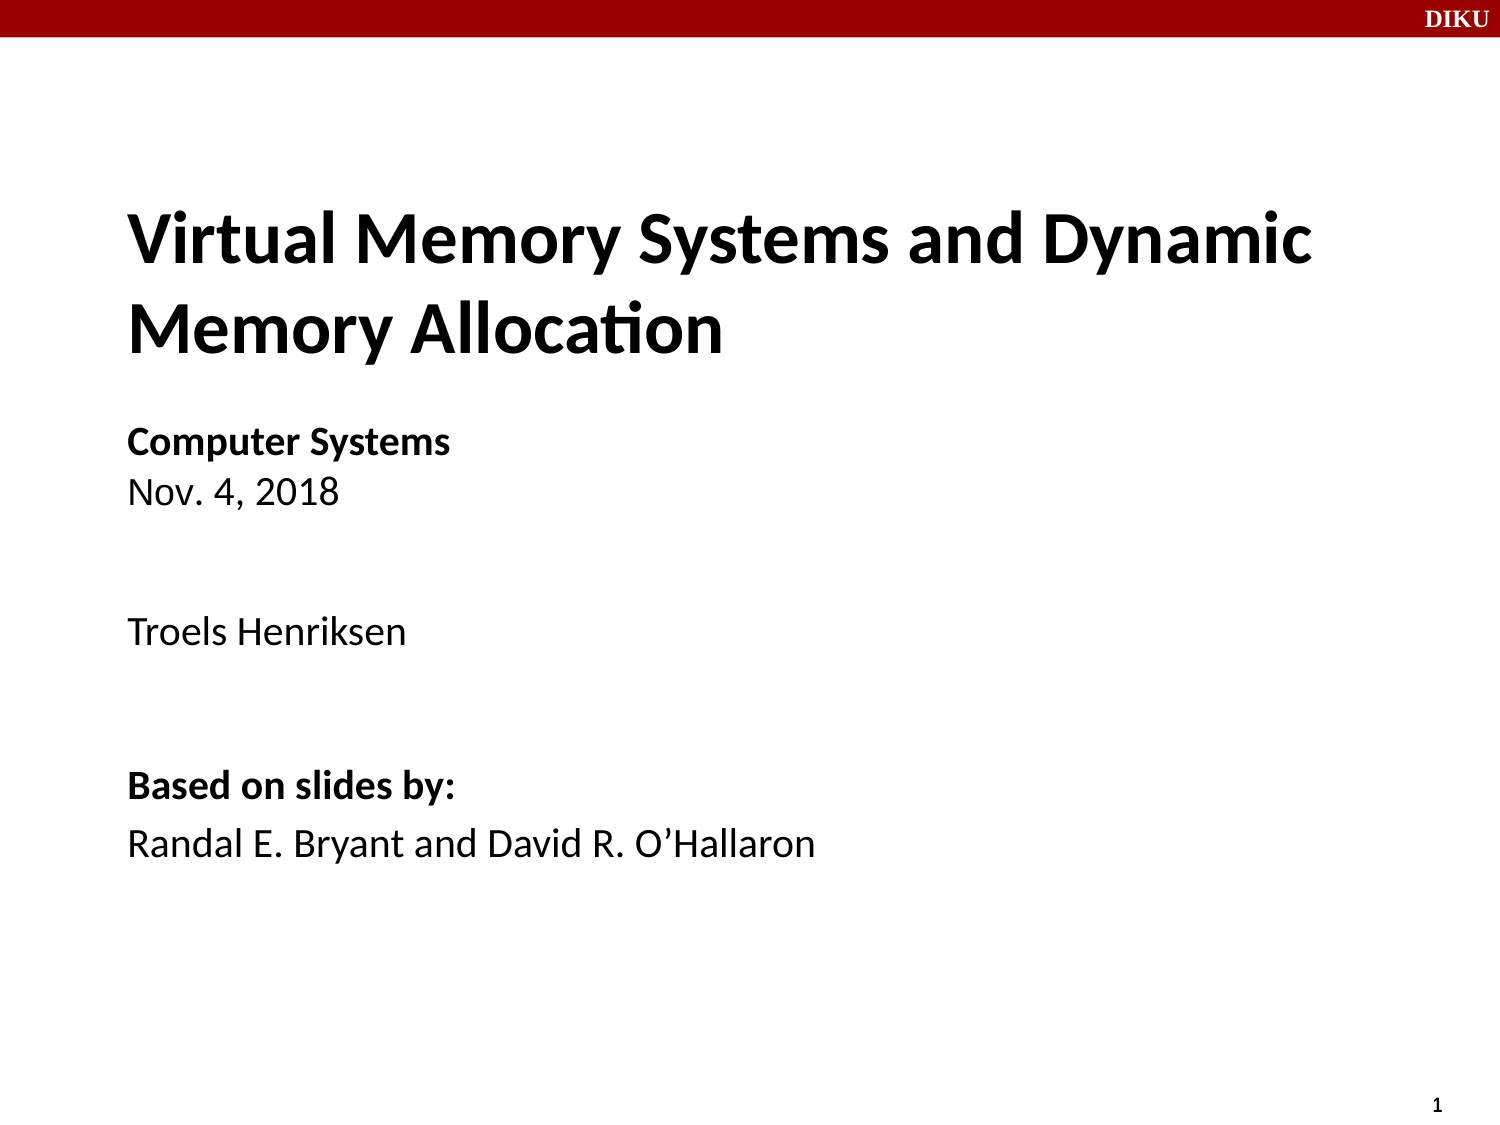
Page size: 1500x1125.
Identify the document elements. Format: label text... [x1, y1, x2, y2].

text_box Based on slides by: Randal E. Bryant and David R. O’Hallaron [112, 750, 1372, 925]
text_box Virtual Memory Systems and Dynamic Memory Allocation Computer Systems Nov. 4, 2018 Troels Henriksen [112, 280, 1388, 563]
